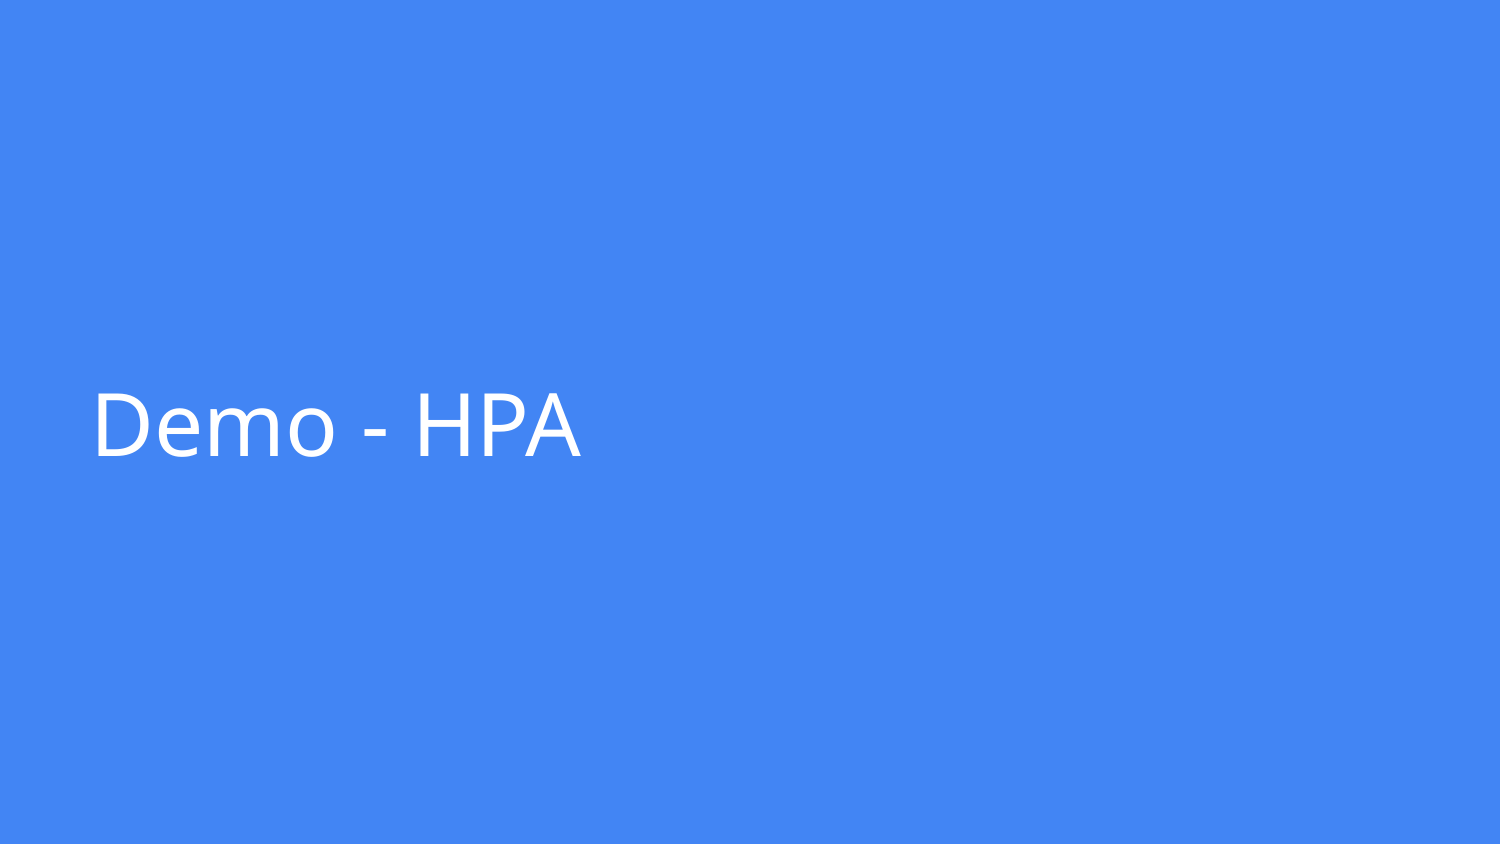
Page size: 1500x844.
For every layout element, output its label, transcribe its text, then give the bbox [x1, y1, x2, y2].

title Demo - HPA [75, 338, 1425, 505]
